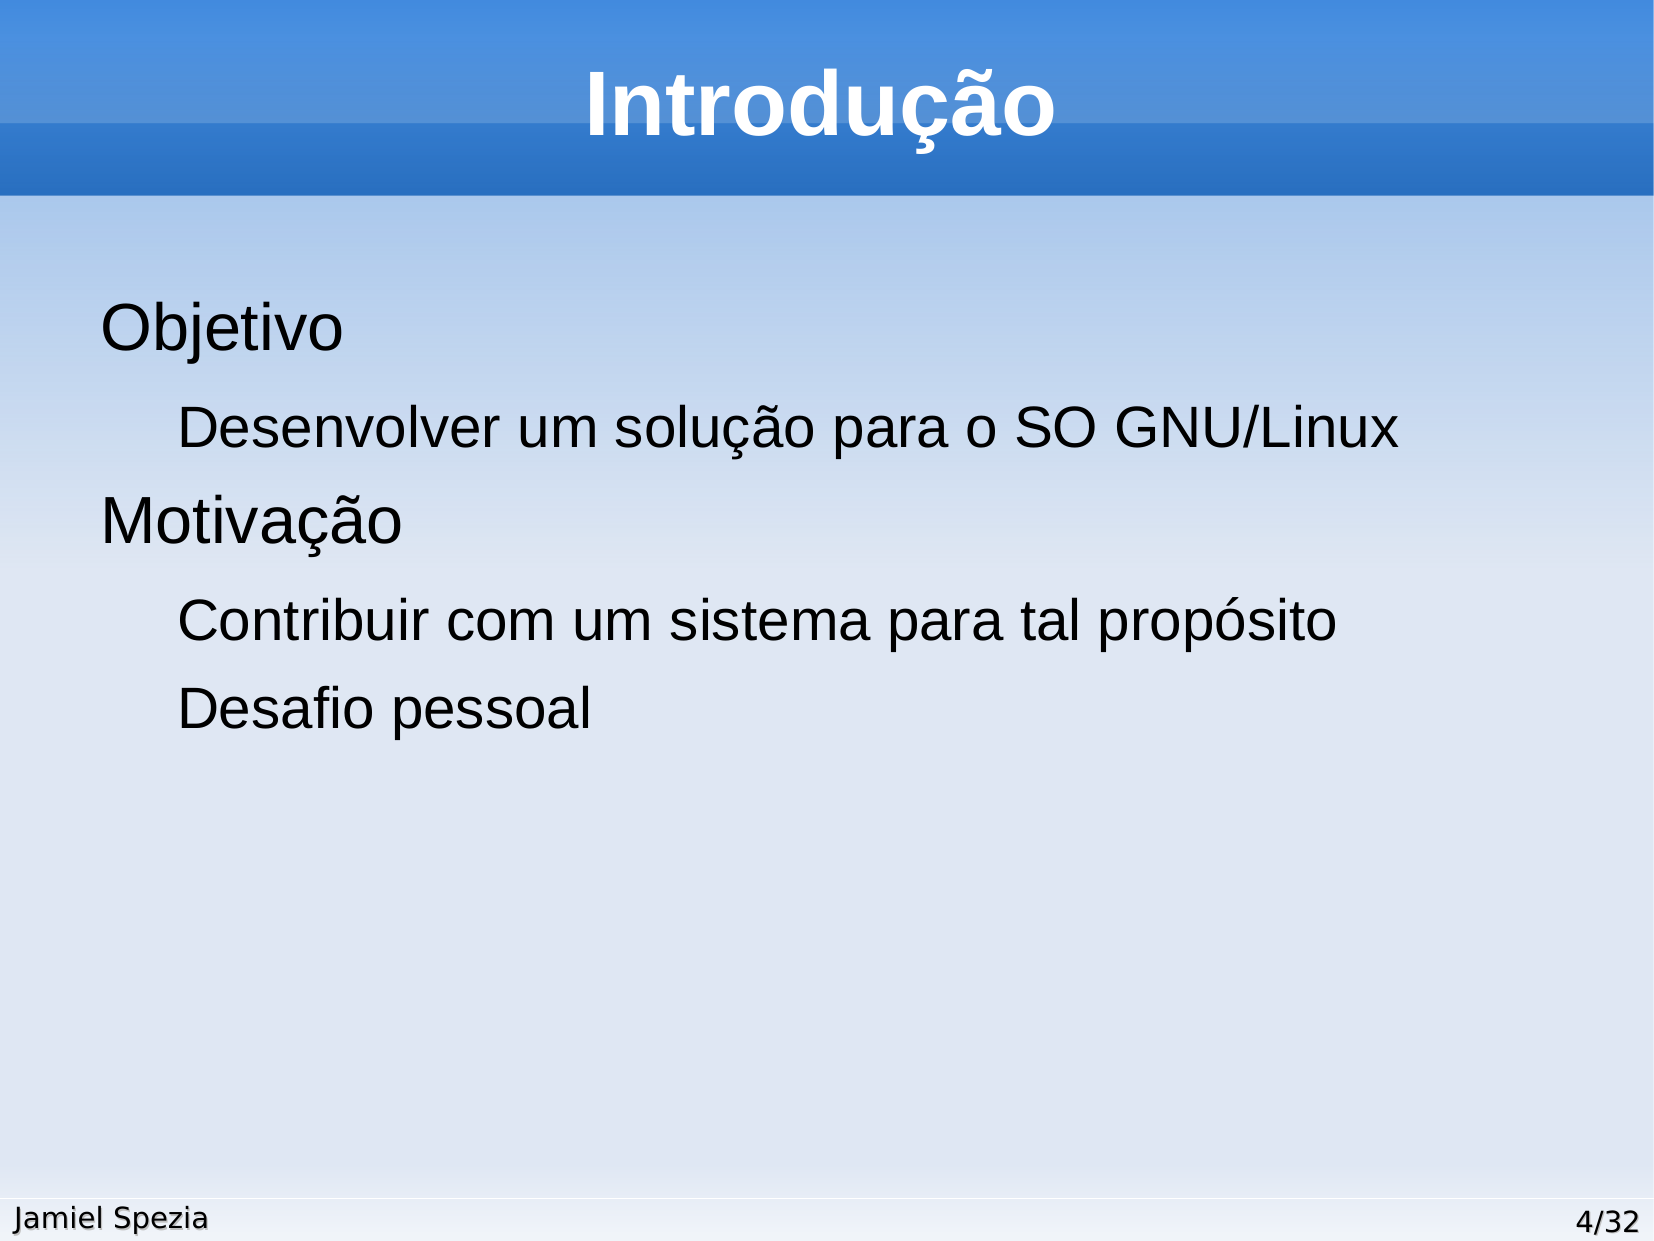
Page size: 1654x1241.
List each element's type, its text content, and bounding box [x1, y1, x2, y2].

list Objetivo Desenvolver um solução para o SO GNU/Linux Motivação Contribuir com um sistema para tal propósito Desafio pessoal [82, 290, 1571, 1109]
picture [0, 1199, 1654, 1241]
picture [0, 0, 1654, 1198]
title Introdução [76, 0, 1566, 208]
